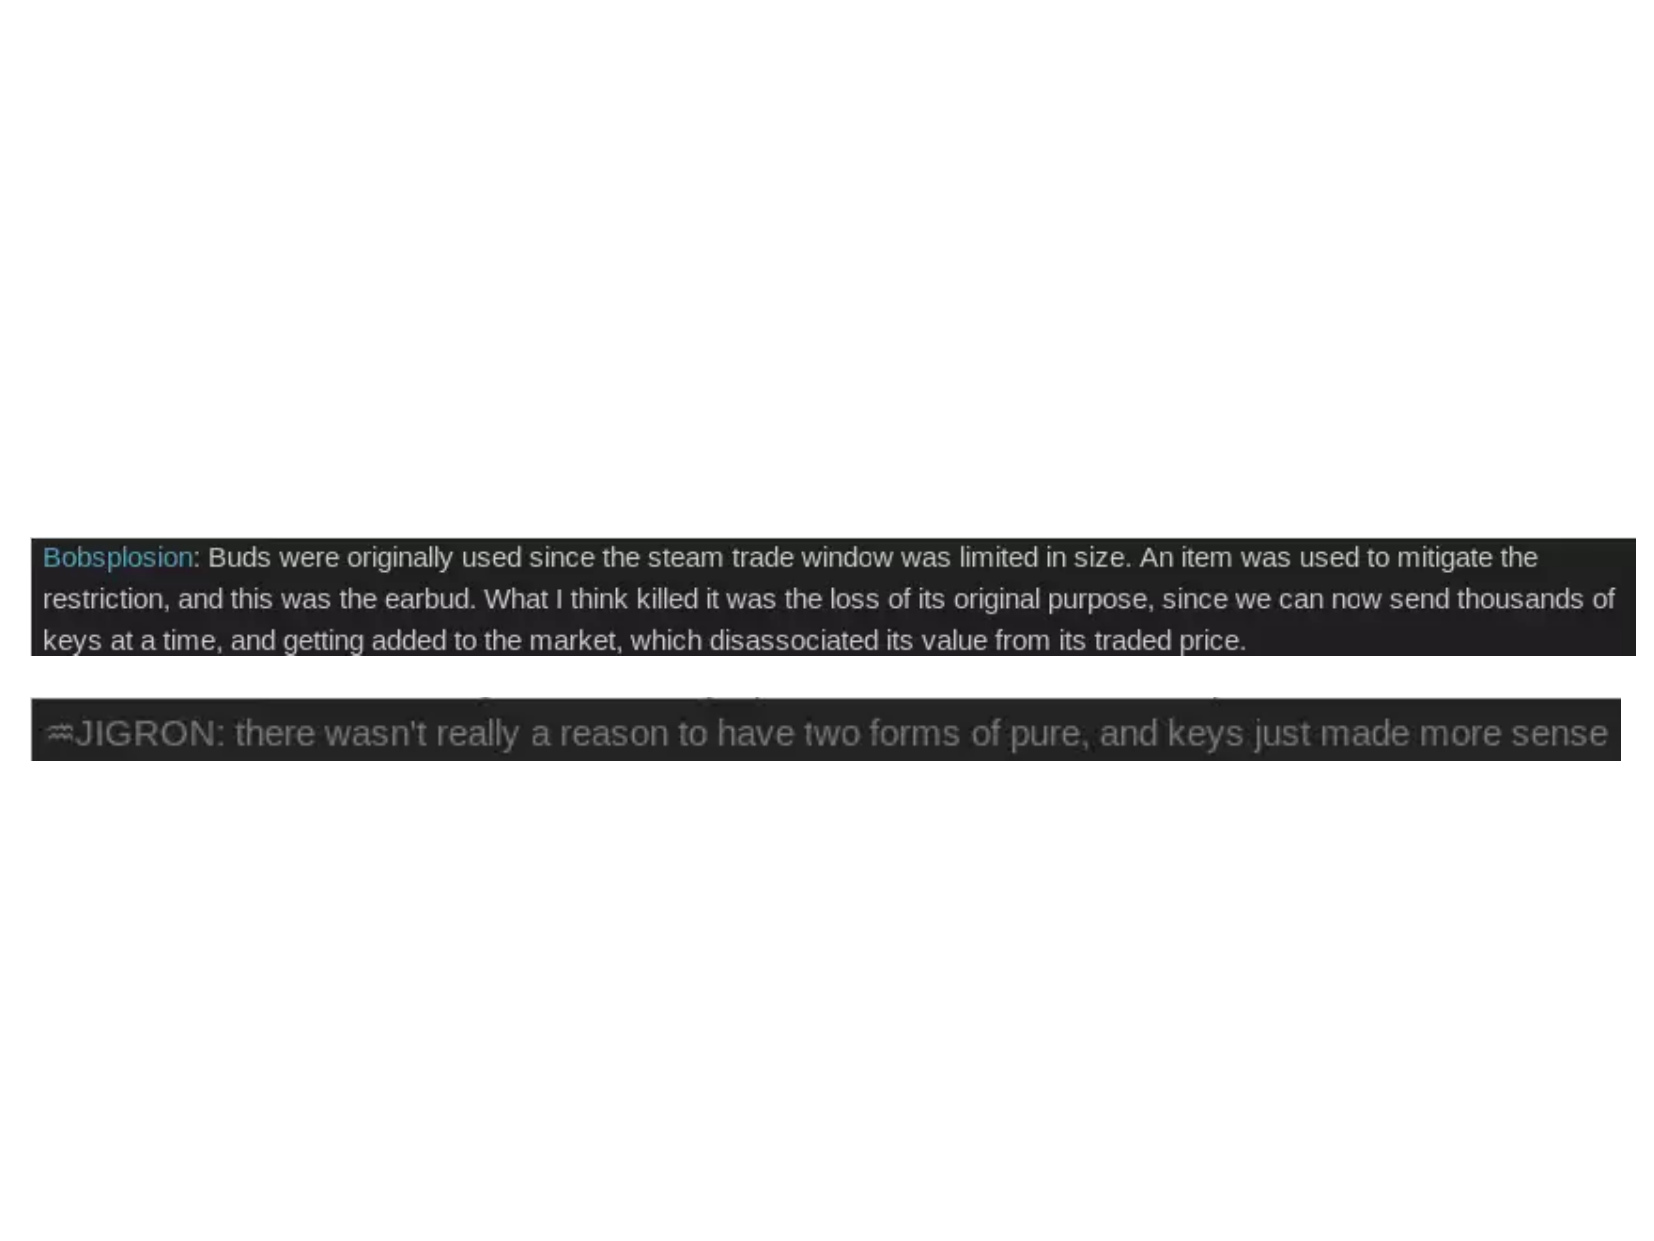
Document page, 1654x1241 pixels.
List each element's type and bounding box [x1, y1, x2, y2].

picture [30, 537, 1636, 656]
picture [30, 697, 1621, 761]
